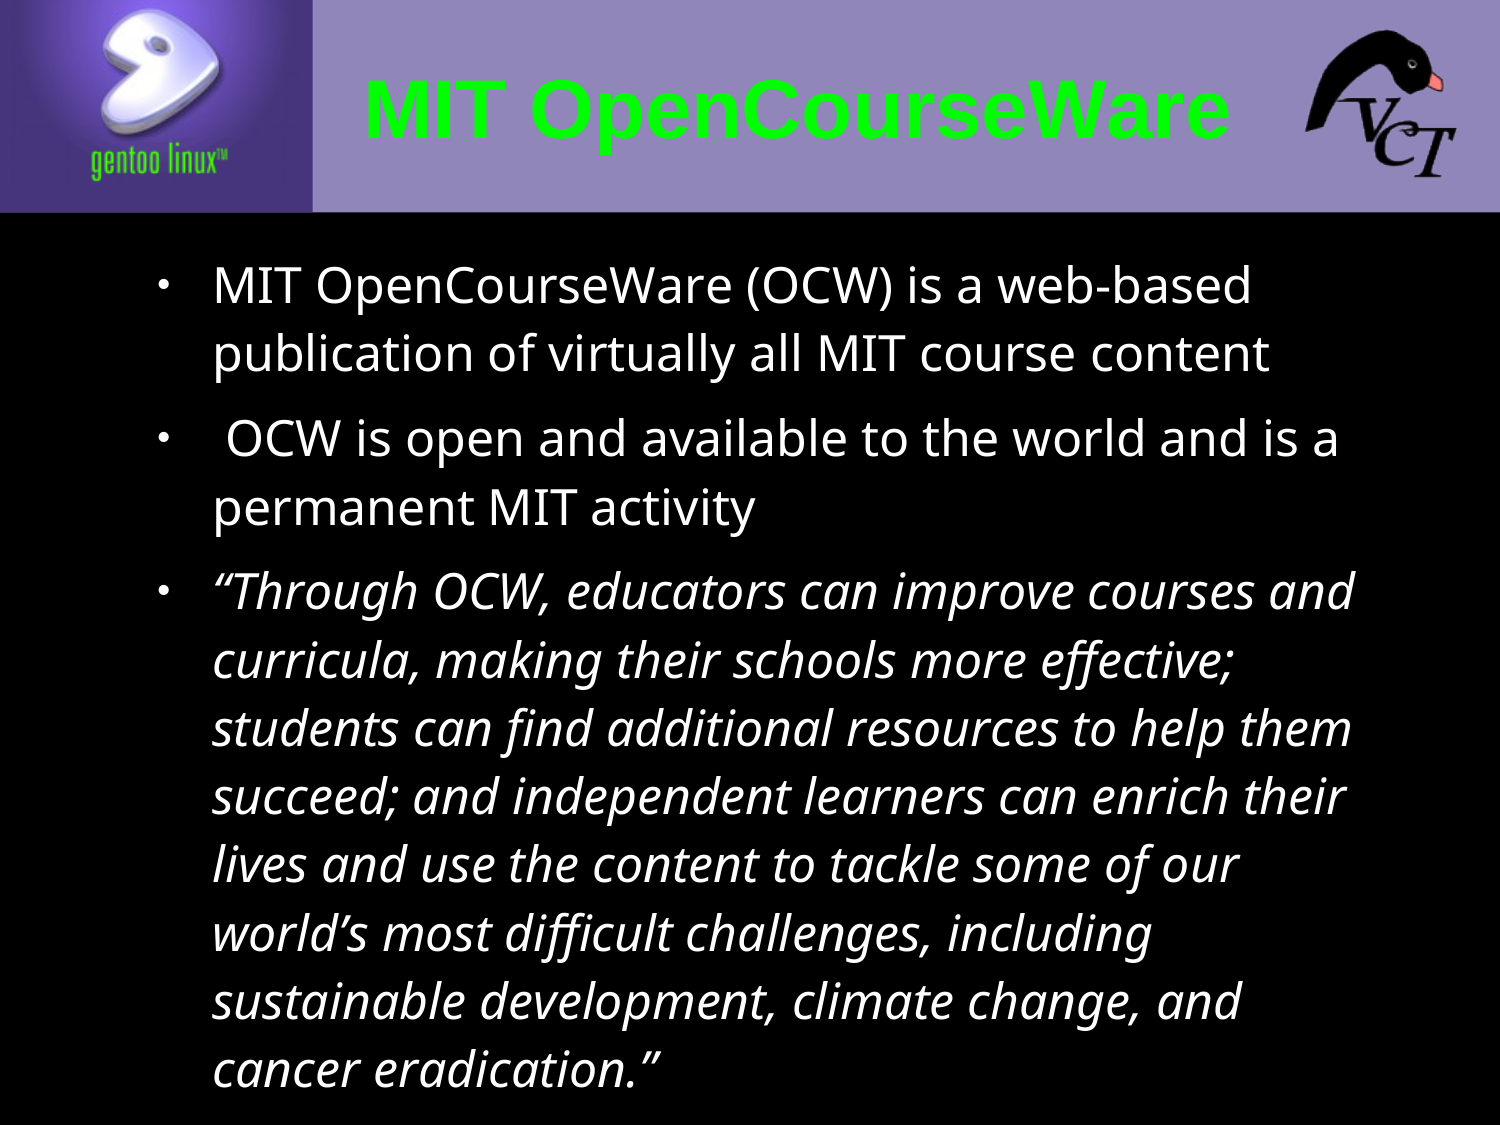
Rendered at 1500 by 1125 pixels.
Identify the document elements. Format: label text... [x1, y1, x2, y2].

title MIT OpenCourseWare [324, 12, 1271, 201]
list MIT OpenCourseWare (OCW) is a web-based publication of virtually all MIT course content OCW is open and available to the world and is a permanent MIT activity “Through OCW, educators can improve courses and curricula, making their schools more effective; students can find additional resources to help them succeed; and independent learners can enrich their lives and use the content to tackle some of our world’s most difficult challenges, including sustainable development, climate change, and cancer eradication.” [99, 249, 1388, 1090]
picture [0, 0, 302, 184]
picture [1292, 21, 1471, 189]
